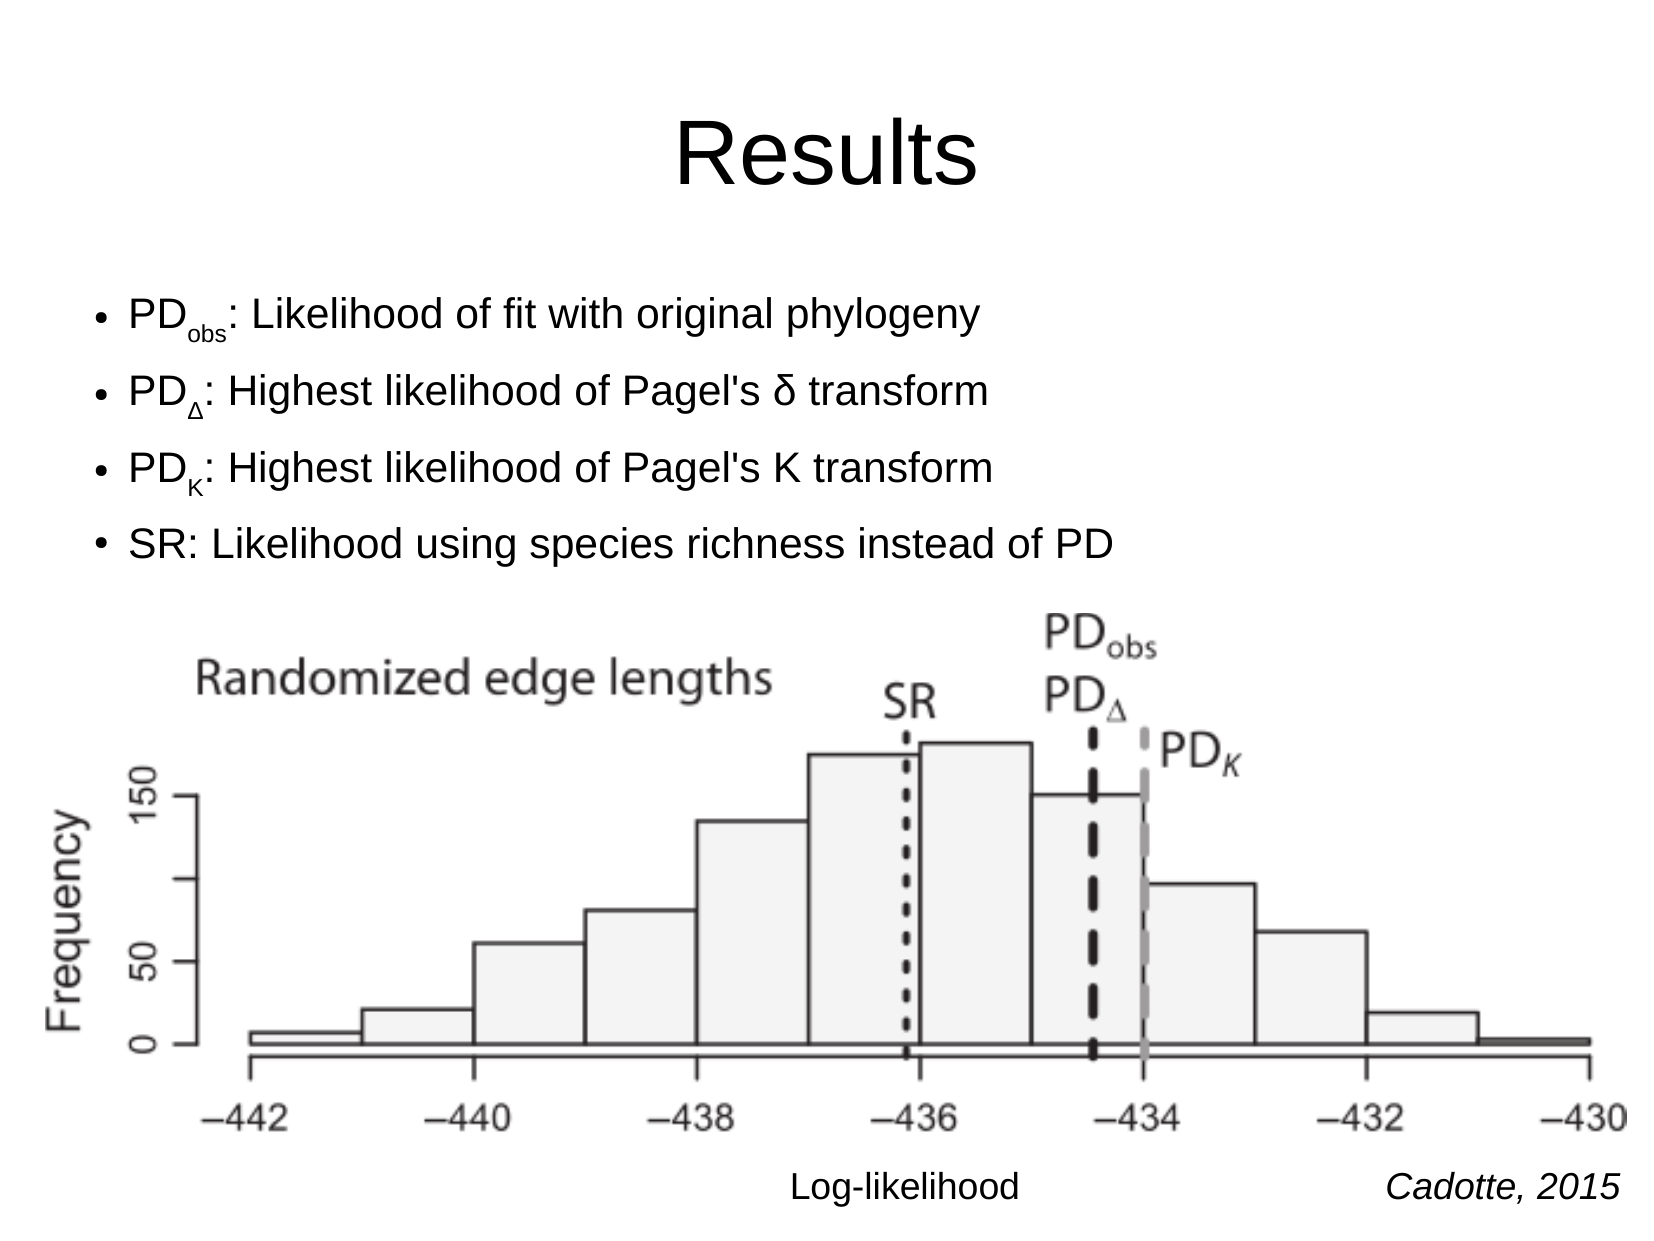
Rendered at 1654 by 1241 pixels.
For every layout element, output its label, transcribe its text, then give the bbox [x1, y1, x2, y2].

text_box Log-likelihood [775, 1158, 1036, 1216]
title Results [82, 49, 1571, 257]
list PDobs: Likelihood of fit with original phylogeny PDΔ: Highest likelihood of Pagel's δ transform PDK: Highest likelihood of Pagel's K transform SR: Likelihood using species richness instead of PD [82, 290, 1621, 571]
picture [45, 613, 1627, 1134]
text_box Cadotte, 2015 [1370, 1158, 1636, 1216]
